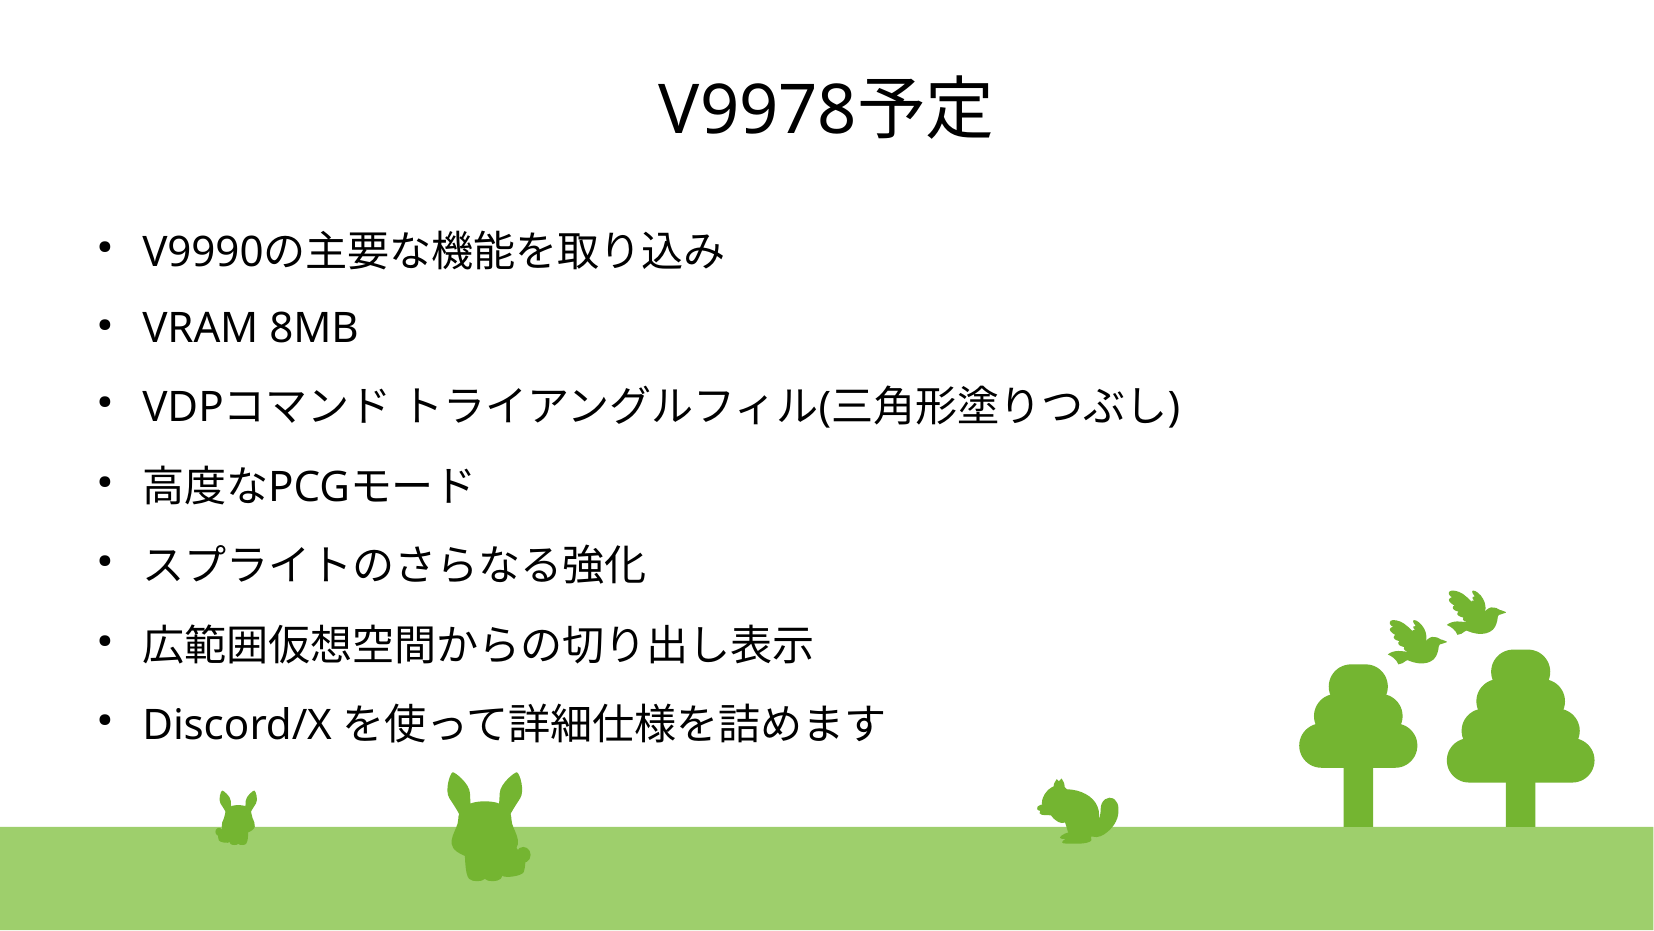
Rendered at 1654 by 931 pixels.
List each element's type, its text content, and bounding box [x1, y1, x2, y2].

title V9978予定 [88, 29, 1565, 178]
list V9990の主要な機能を取り込み VRAM 8MB VDPコマンド トライアングルフィル(三角形塗りつぶし) 高度なPCGモード スプライトのさらなる強化 広範囲仮想空間からの切り出し表示 Discord/X を使って詳細仕様を詰めます [82, 217, 1571, 758]
